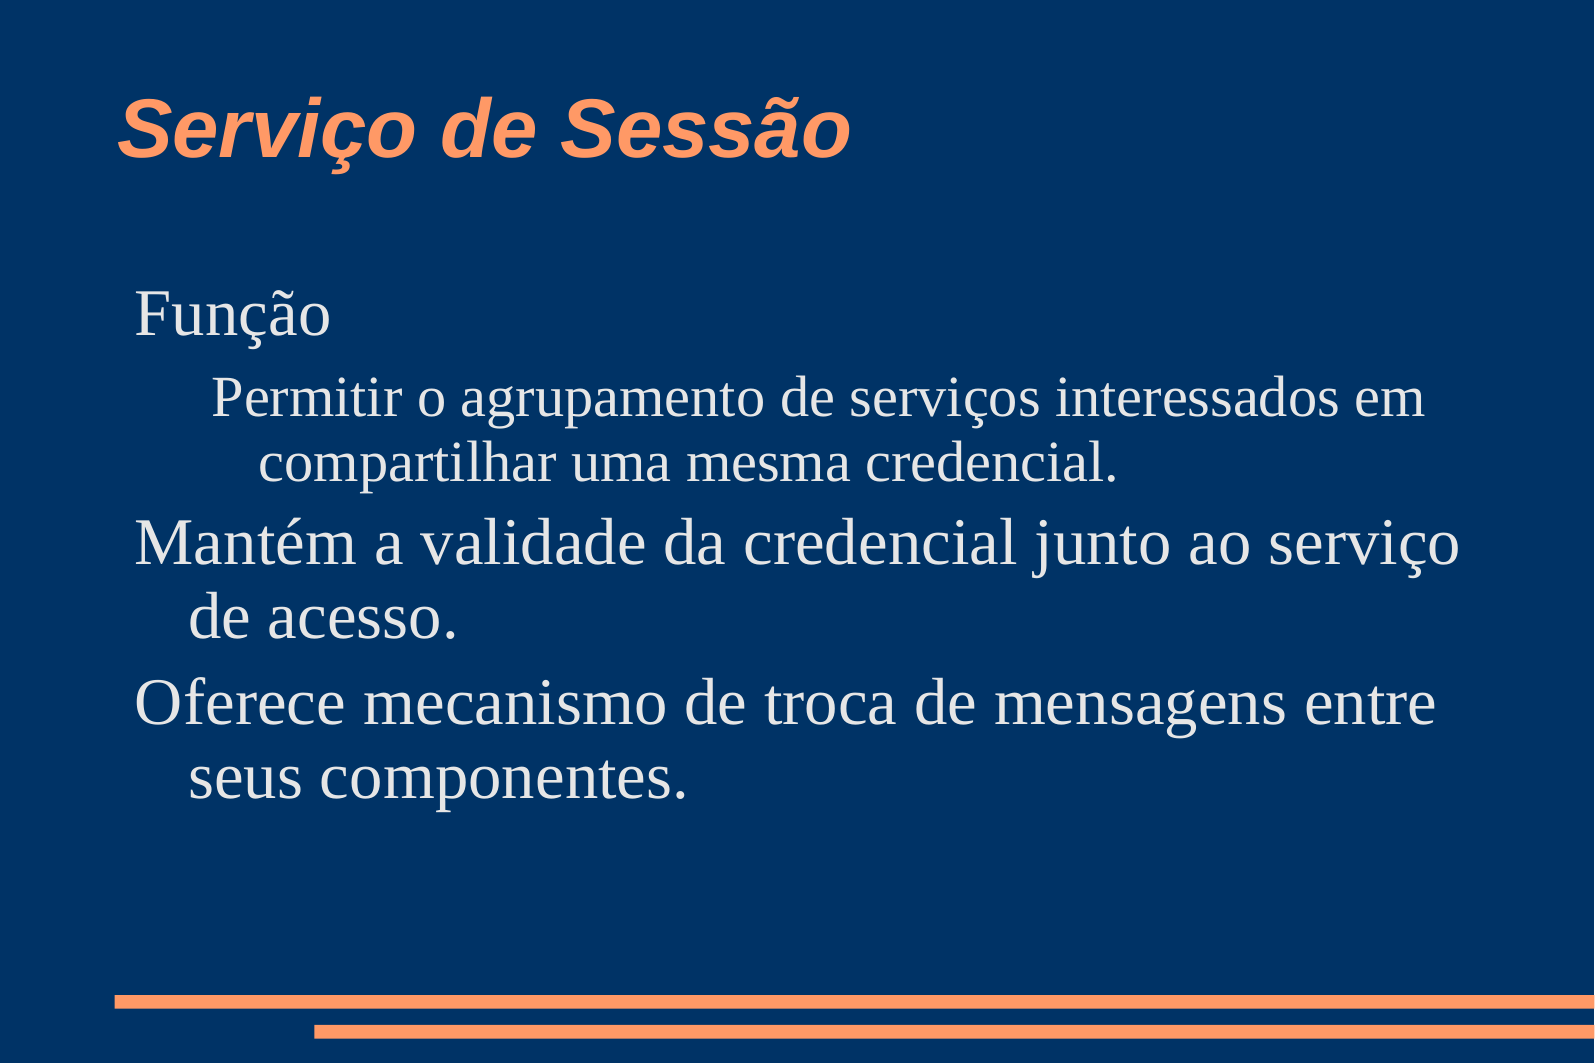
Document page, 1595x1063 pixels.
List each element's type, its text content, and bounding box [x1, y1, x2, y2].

list Função Permitir o agrupamento de serviços interessados em compartilhar uma mesma credencial. Mantém a validade da credencial junto ao serviço de acesso. Oferece mecanismo de troca de mensagens entre seus componentes. [117, 276, 1505, 971]
title Serviço de Sessão [117, 39, 1479, 218]
